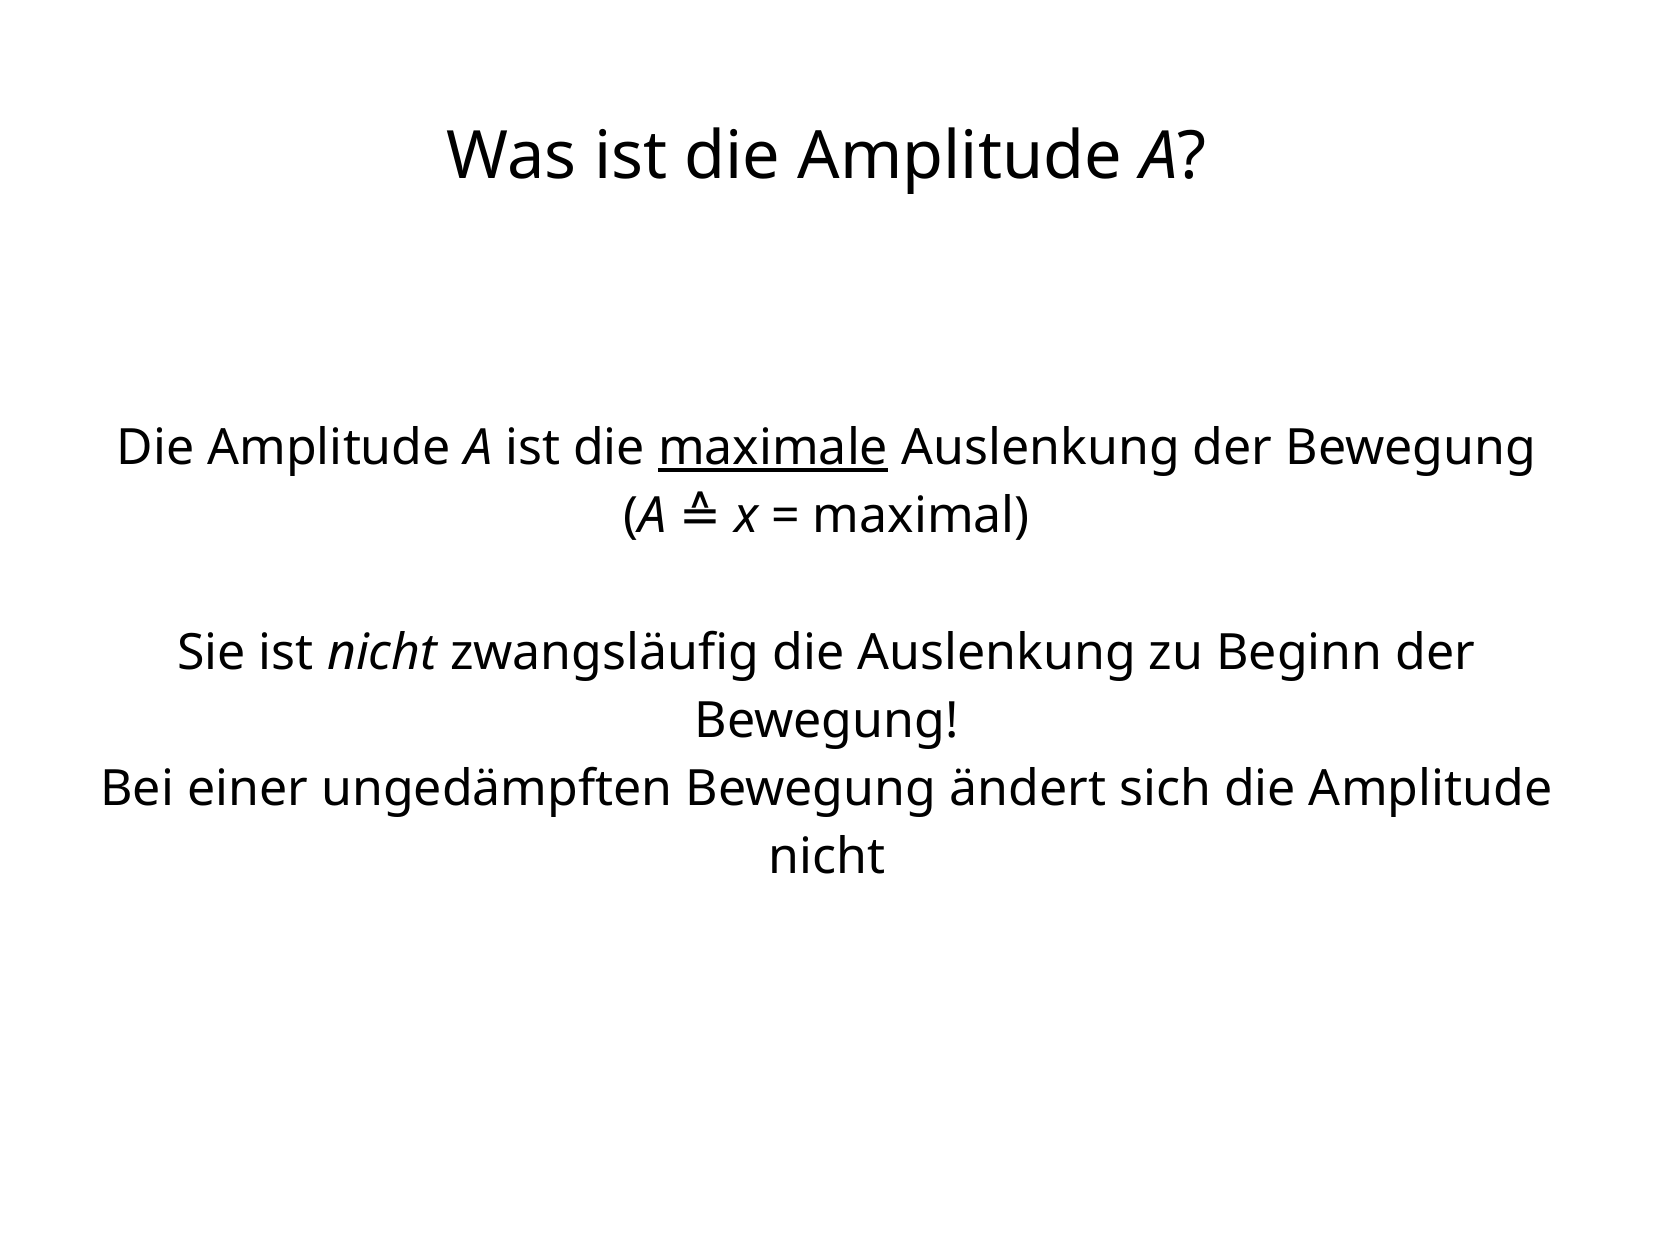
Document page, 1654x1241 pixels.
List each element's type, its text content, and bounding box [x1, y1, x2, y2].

subtitle Die Amplitude A ist die maximale Auslenkung der Bewegung (A ≙ x = maximal) Sie ist nicht zwangsläufig die Auslenkung zu Beginn der Bewegung! Bei einer ungedämpften Bewegung ändert sich die Amplitude nicht [82, 290, 1571, 1010]
title Was ist die Amplitude A? [82, 49, 1571, 257]
